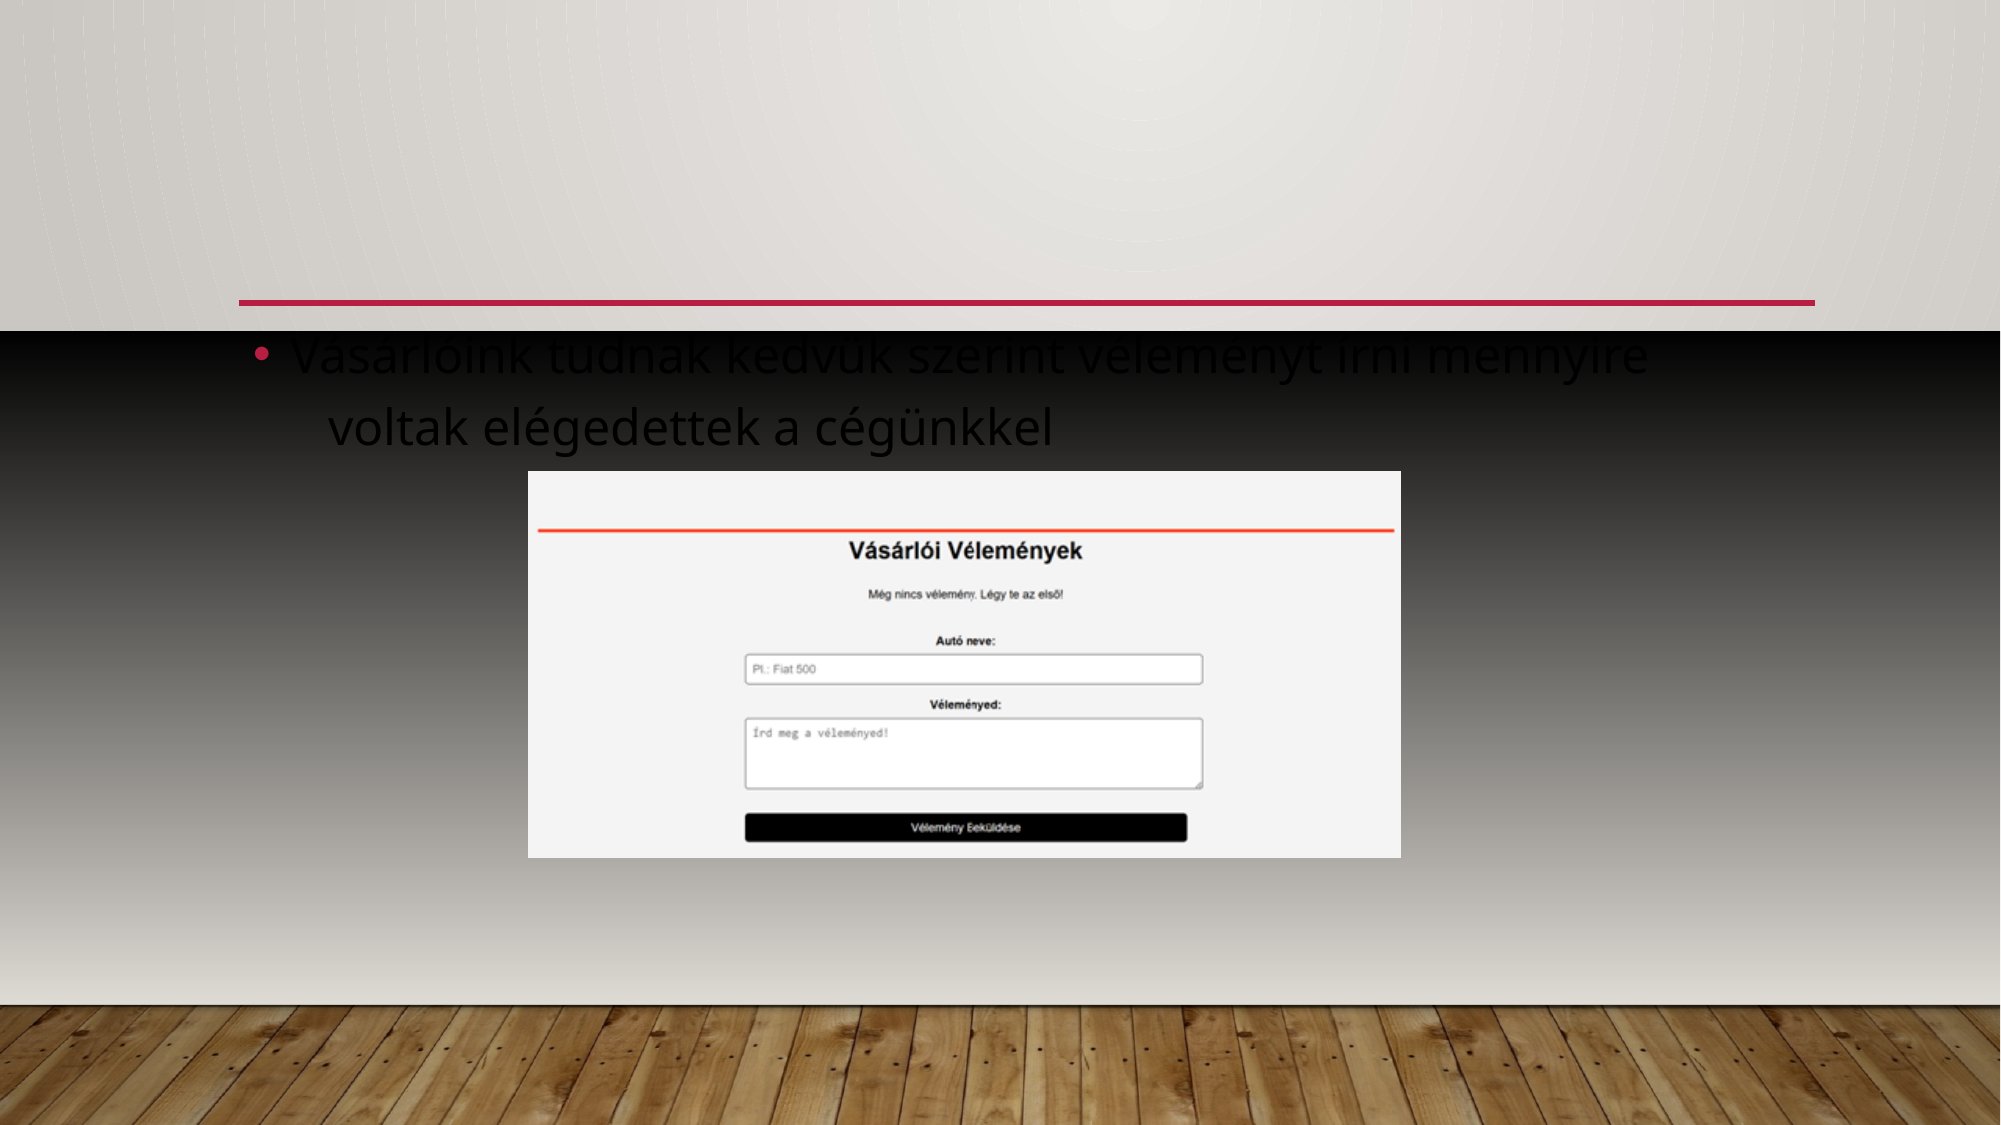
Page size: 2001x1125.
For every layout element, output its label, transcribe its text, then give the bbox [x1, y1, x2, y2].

picture [528, 471, 1401, 858]
list Vásárlóink tudnak kedvük szerint véleményt írni mennyire voltak elégedettek a cégünkkel [238, 304, 1814, 871]
